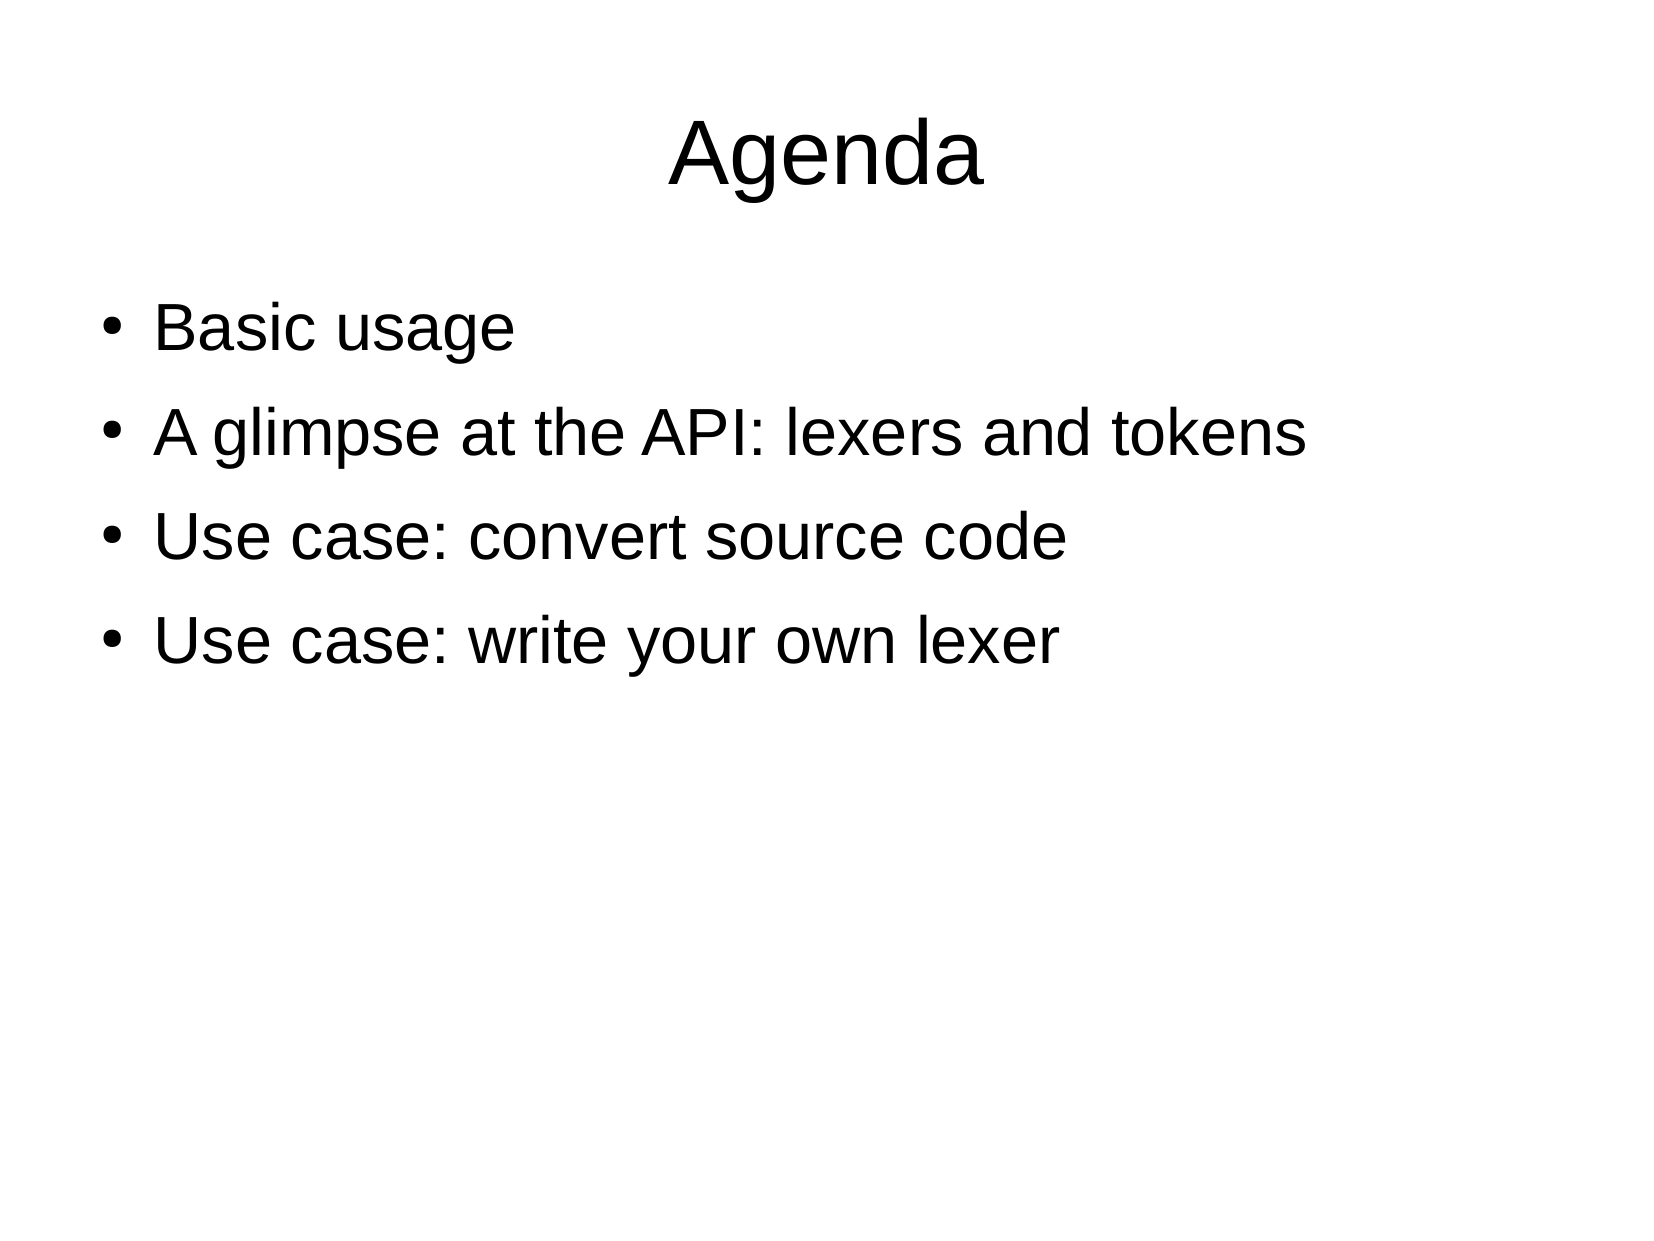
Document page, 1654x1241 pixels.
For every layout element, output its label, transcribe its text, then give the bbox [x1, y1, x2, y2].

list Basic usage A glimpse at the API: lexers and tokens Use case: convert source code Use case: write your own lexer [82, 290, 1571, 1010]
title Agenda [82, 49, 1571, 257]
